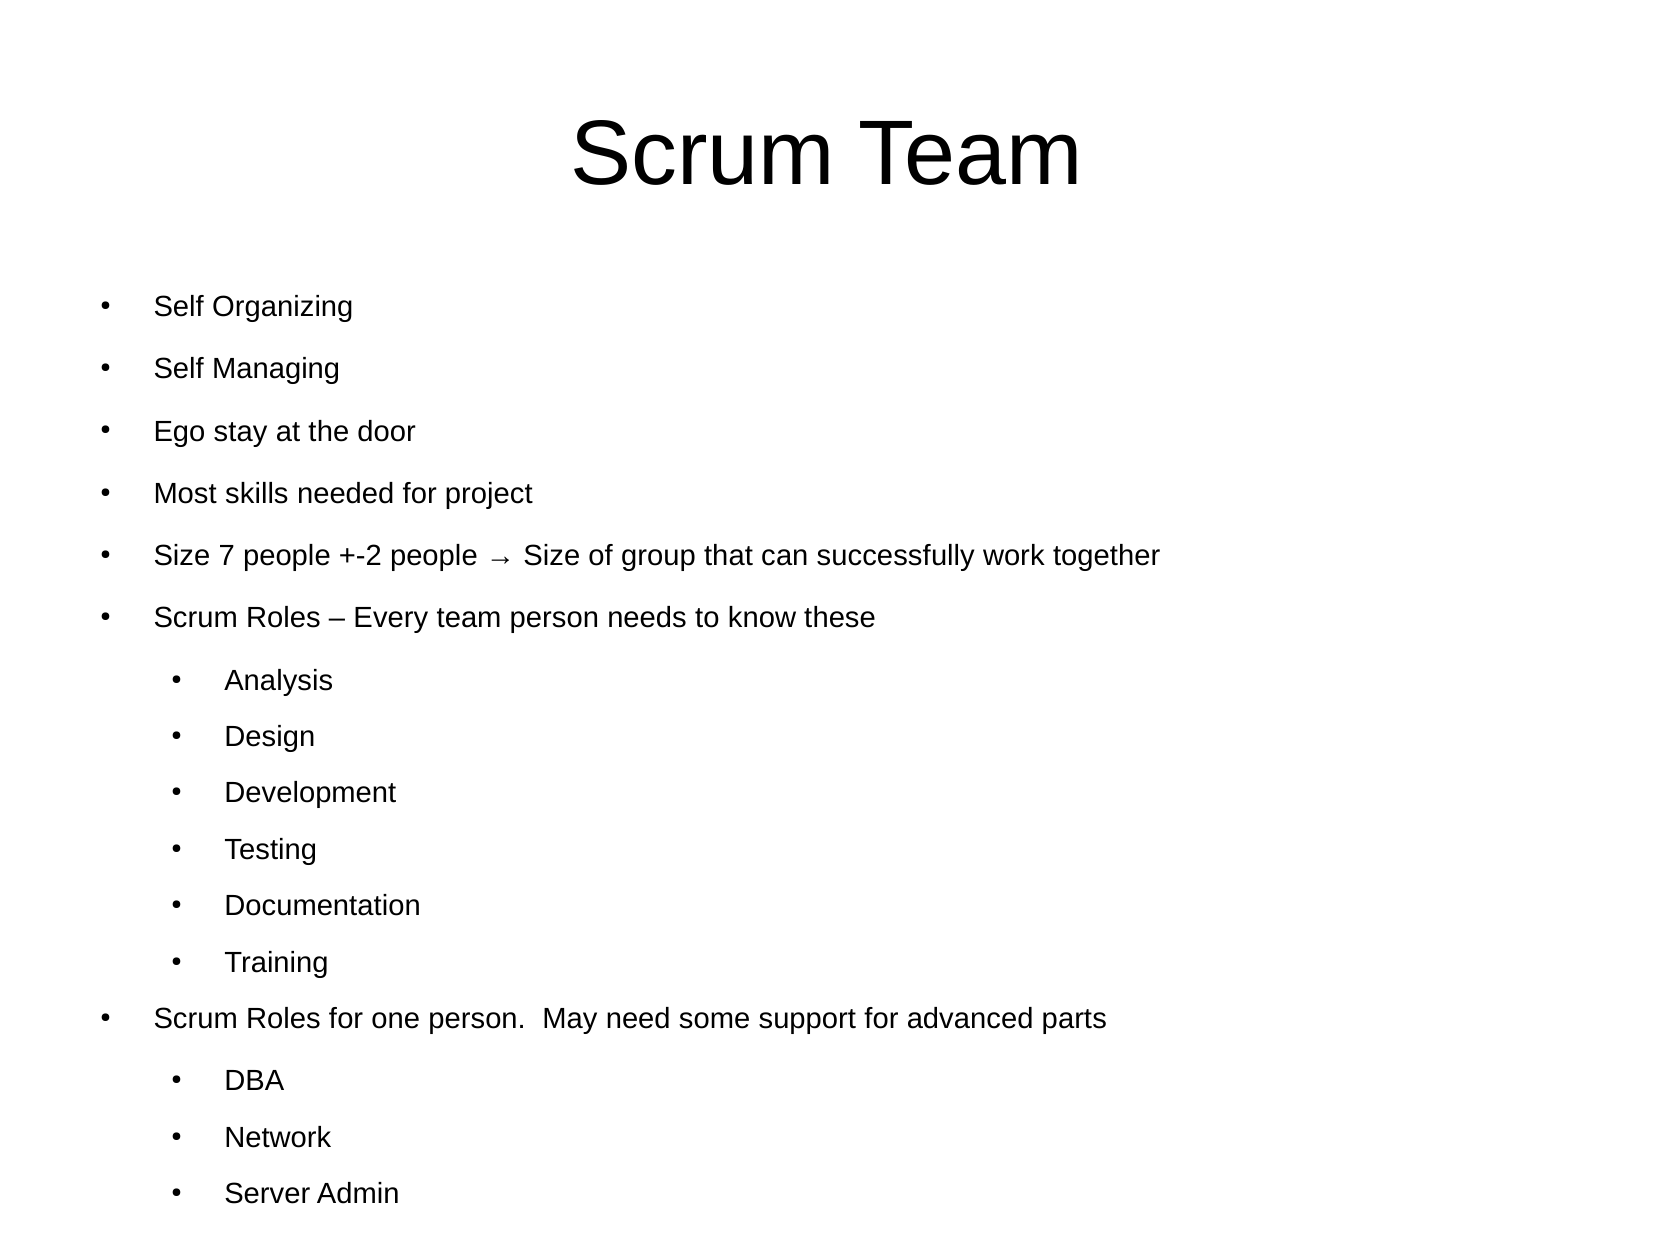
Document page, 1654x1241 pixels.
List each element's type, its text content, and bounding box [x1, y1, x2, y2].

list Self Organizing Self Managing Ego stay at the door Most skills needed for project Size 7 people +-2 people → Size of group that can successfully work together Scrum Roles – Every team person needs to know these Analysis Design Development Testing Documentation Training Scrum Roles for one person. May need some support for advanced parts DBA Network Server Admin [82, 290, 1571, 1210]
title Scrum Team [82, 49, 1571, 257]
